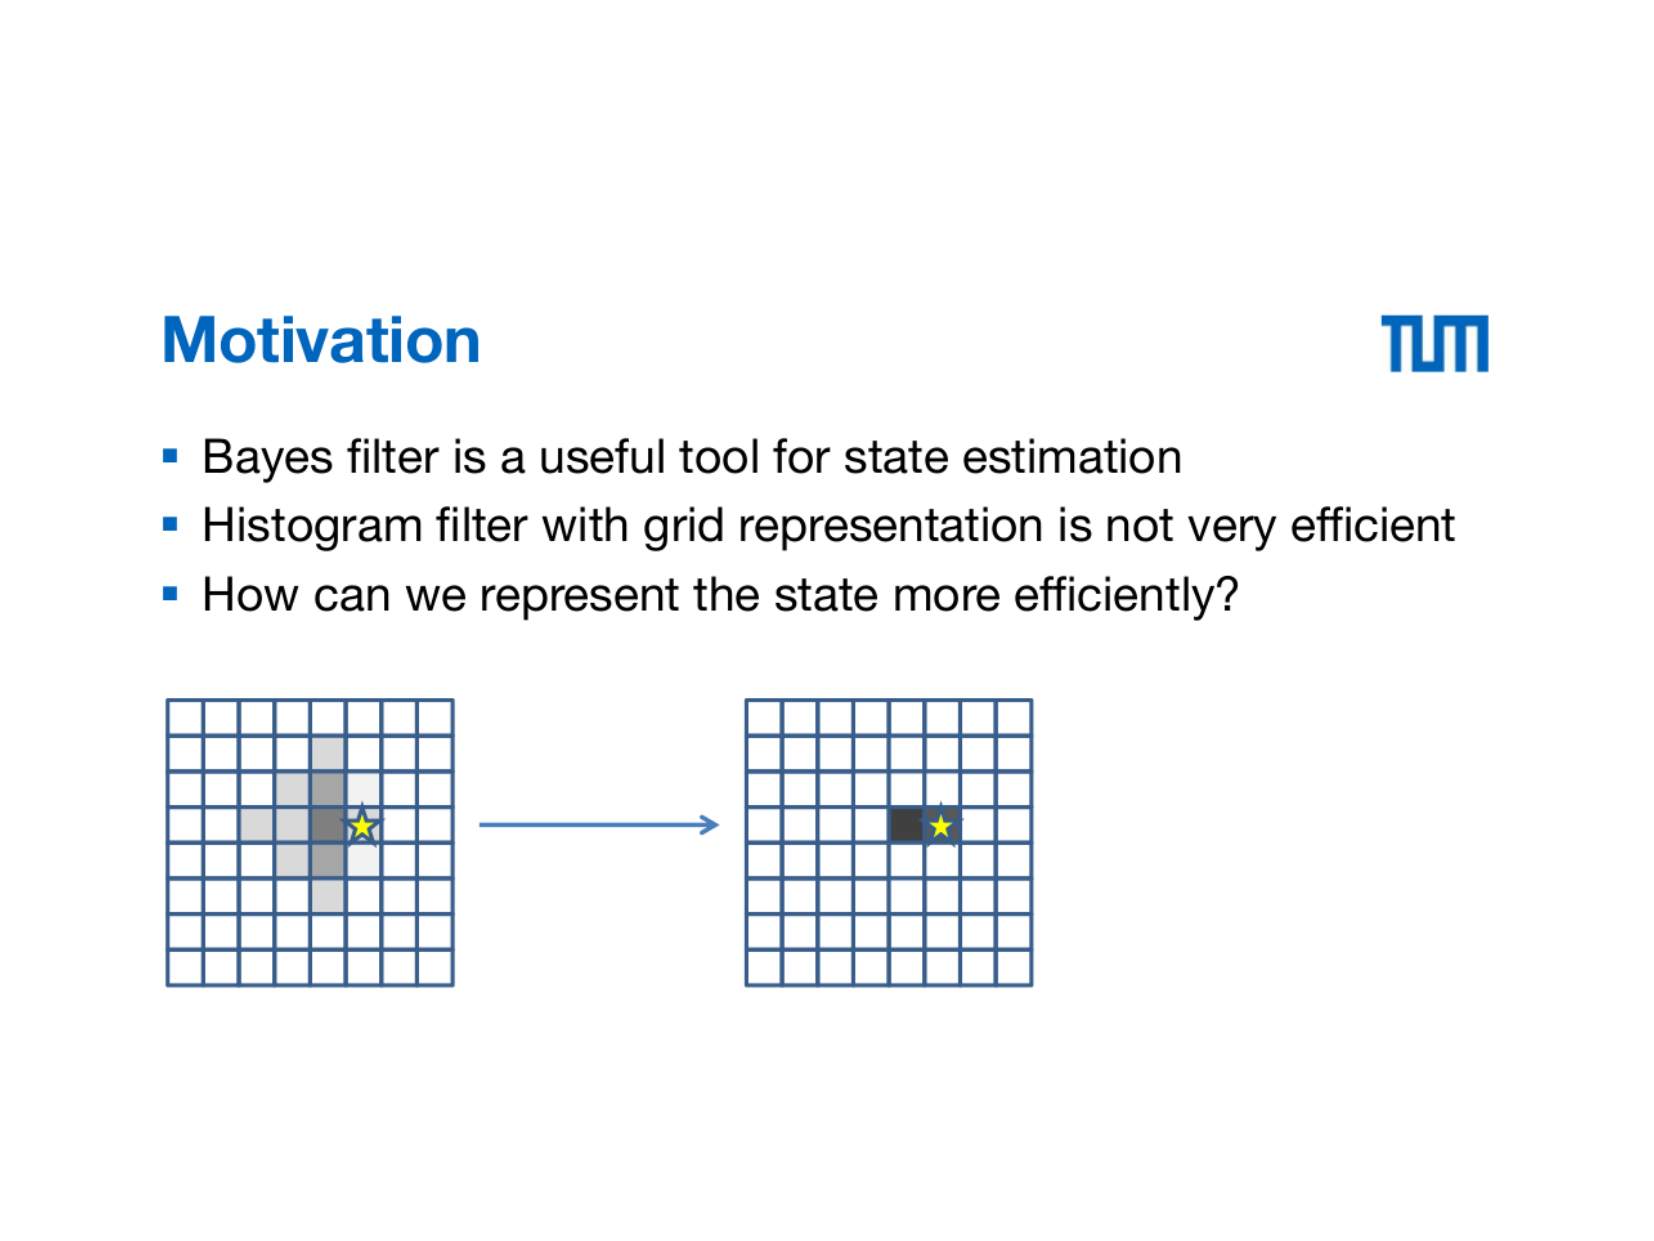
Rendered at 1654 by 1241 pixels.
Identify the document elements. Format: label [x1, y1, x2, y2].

picture [118, 290, 1535, 1010]
